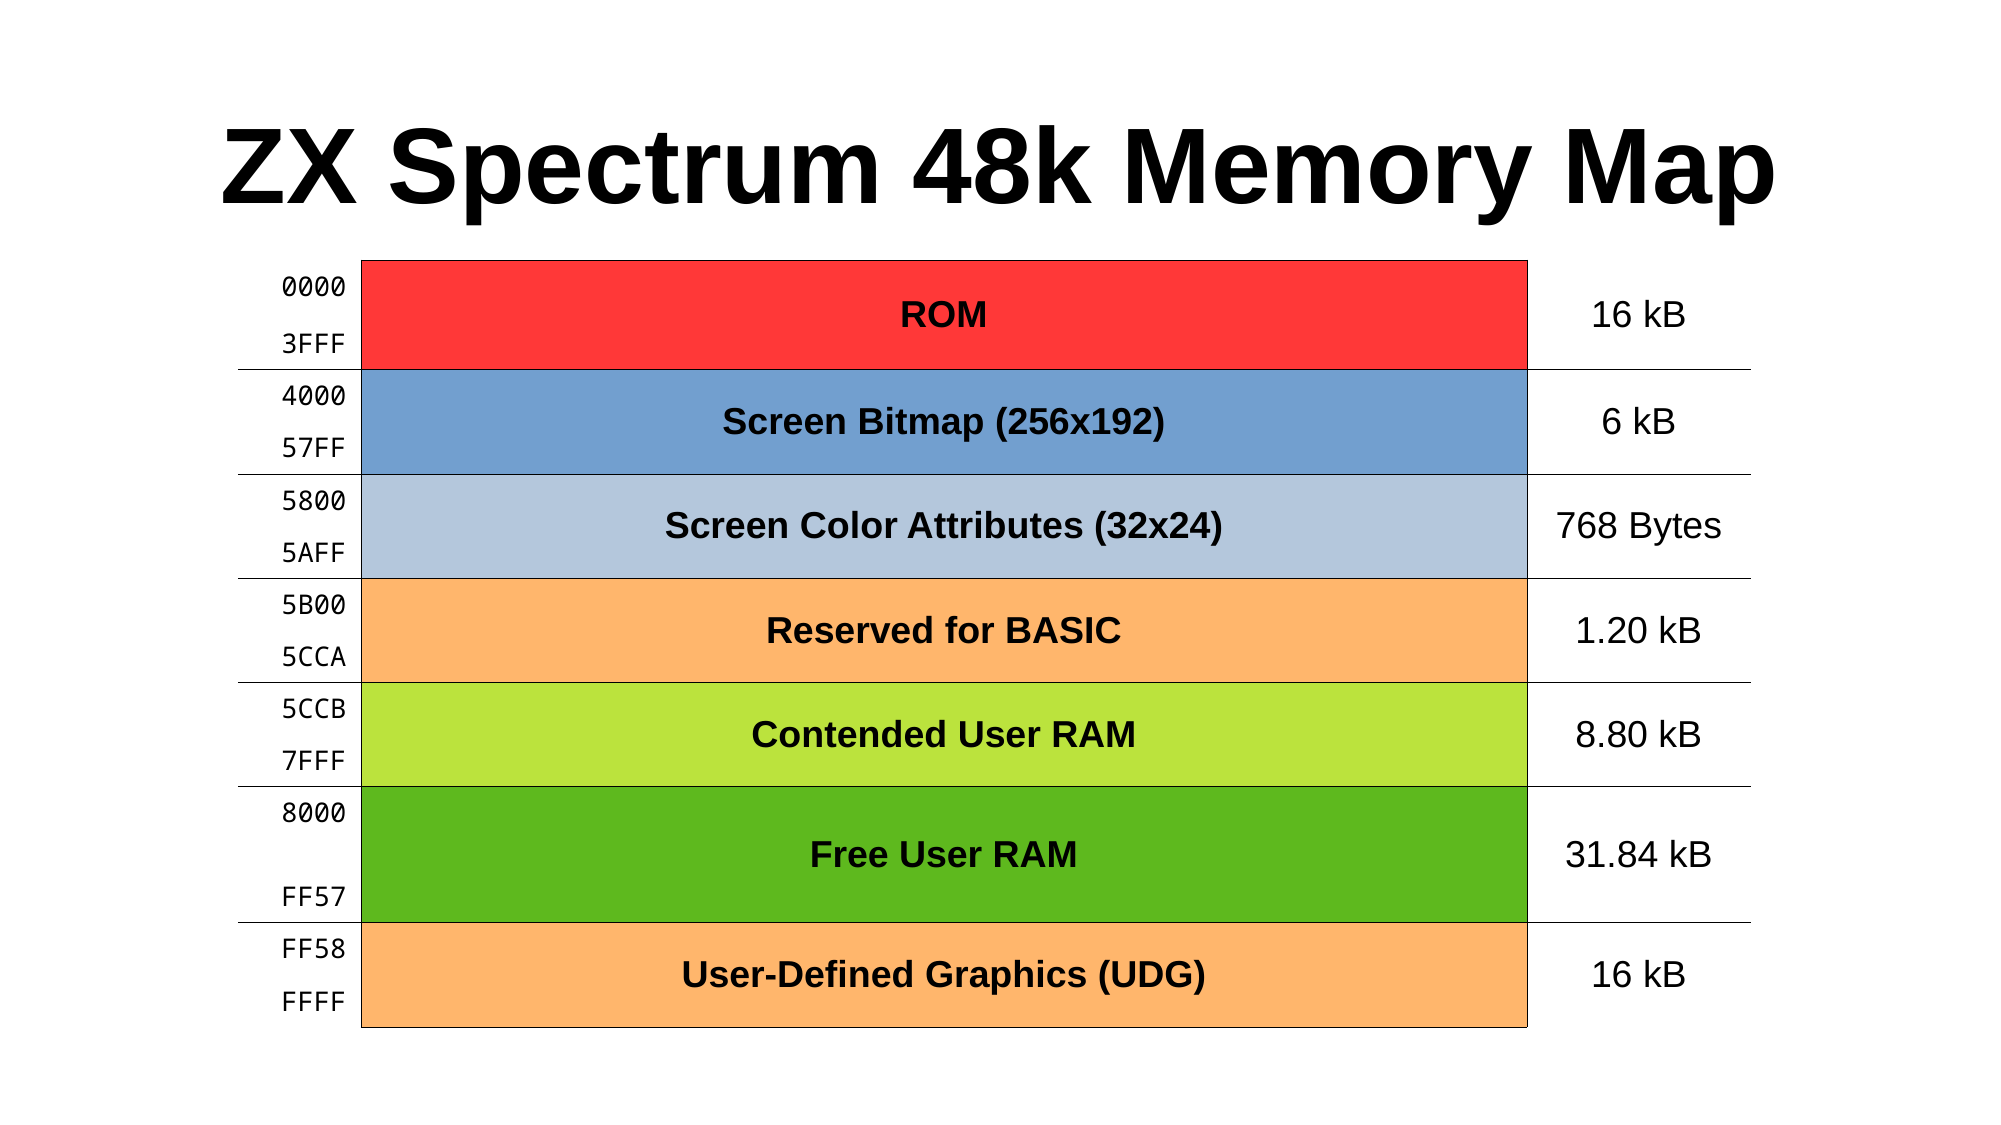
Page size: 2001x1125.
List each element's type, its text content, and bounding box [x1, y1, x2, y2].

table_cell 5AFF [238, 526, 361, 578]
table_cell 3FFF [238, 312, 361, 369]
table_header 0000 [238, 260, 361, 312]
table_cell Reserved for BASIC [362, 579, 1527, 682]
table_cell 7FFF [238, 734, 361, 786]
table_cell 5CCB [238, 683, 361, 734]
table_cell FFFF [238, 975, 361, 1027]
table_cell 16 kB [1528, 923, 1751, 1027]
title ZX Spectrum 48k Memory Map [137, 59, 1863, 278]
table_cell 4000 [238, 370, 361, 421]
table_cell Free User RAM [362, 787, 1527, 922]
table_cell Screen Color Attributes (32x24) [362, 475, 1527, 578]
table_cell FF58 [238, 923, 361, 975]
table_cell 5CCA [238, 630, 361, 682]
table_cell 5800 [238, 475, 361, 526]
table_cell 57FF [238, 421, 361, 474]
table_cell FF57 [238, 839, 361, 922]
table_cell Screen Bitmap (256x192) [362, 370, 1527, 474]
table_cell 8000 [238, 787, 361, 839]
table_cell 31.84 kB [1528, 787, 1751, 922]
table_cell 6 kB [1528, 370, 1751, 474]
table_cell User-Defined Graphics (UDG) [362, 923, 1527, 1027]
table_cell Contended User RAM [362, 683, 1527, 786]
table_cell 768 Bytes [1528, 475, 1751, 578]
table_header 16 kB [1528, 260, 1751, 369]
table_cell 5B00 [238, 579, 361, 630]
table_header ROM [362, 261, 1527, 369]
table_cell 8.80 kB [1528, 683, 1751, 786]
table_cell 1.20 kB [1528, 579, 1751, 682]
